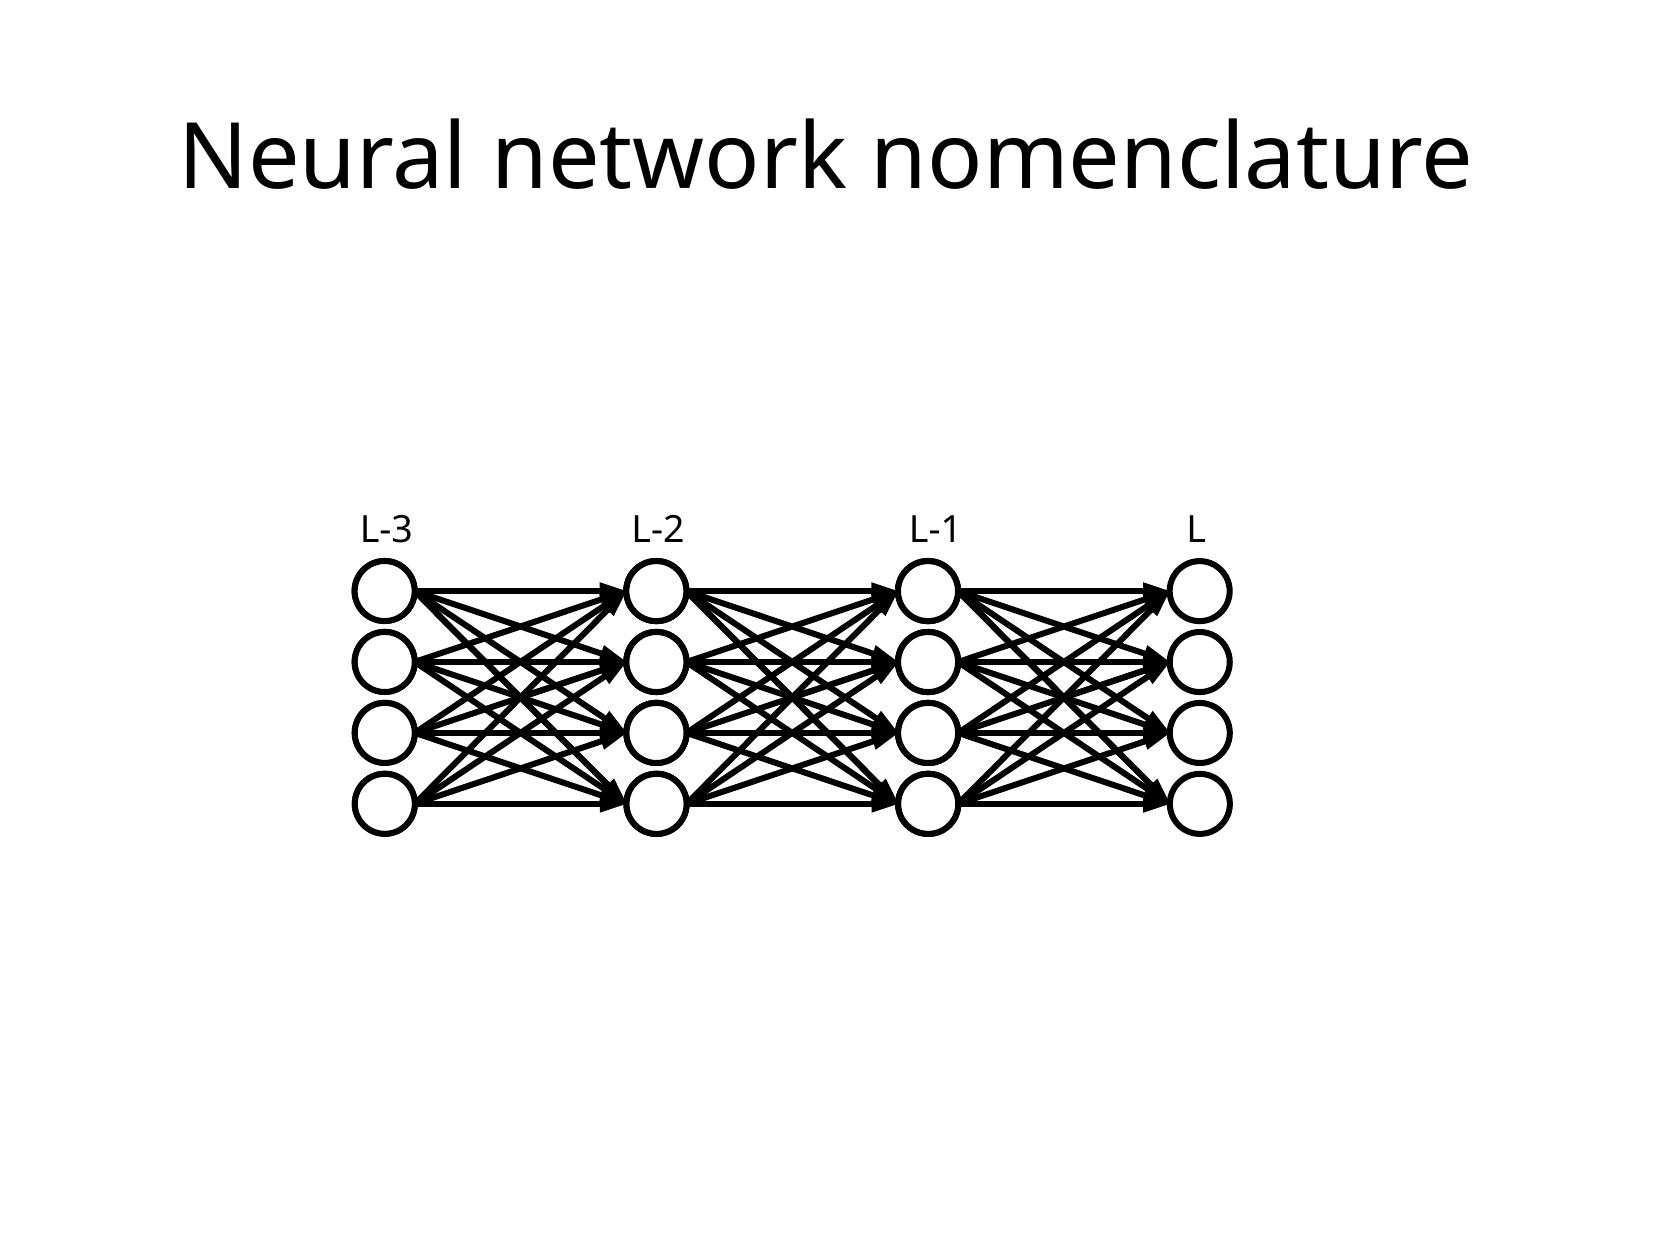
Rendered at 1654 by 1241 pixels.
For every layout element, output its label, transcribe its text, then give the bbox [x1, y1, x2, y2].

text_box [354, 702, 415, 763]
text_box [1169, 702, 1230, 763]
text_box L [1171, 495, 1232, 566]
text_box [354, 773, 415, 834]
text_box L-3 [345, 495, 551, 676]
text_box [626, 773, 687, 834]
text_box [898, 702, 958, 763]
text_box L-2 [616, 495, 822, 676]
text_box [1169, 632, 1230, 693]
text_box [901, 676, 955, 693]
text_box [626, 702, 687, 763]
text_box [898, 773, 959, 834]
text_box [629, 676, 683, 693]
text_box L-1 [894, 495, 1100, 676]
title Neural network nomenclature [82, 49, 1571, 257]
text_box [1169, 566, 1230, 622]
text_box [358, 676, 412, 693]
text_box [1169, 773, 1230, 834]
